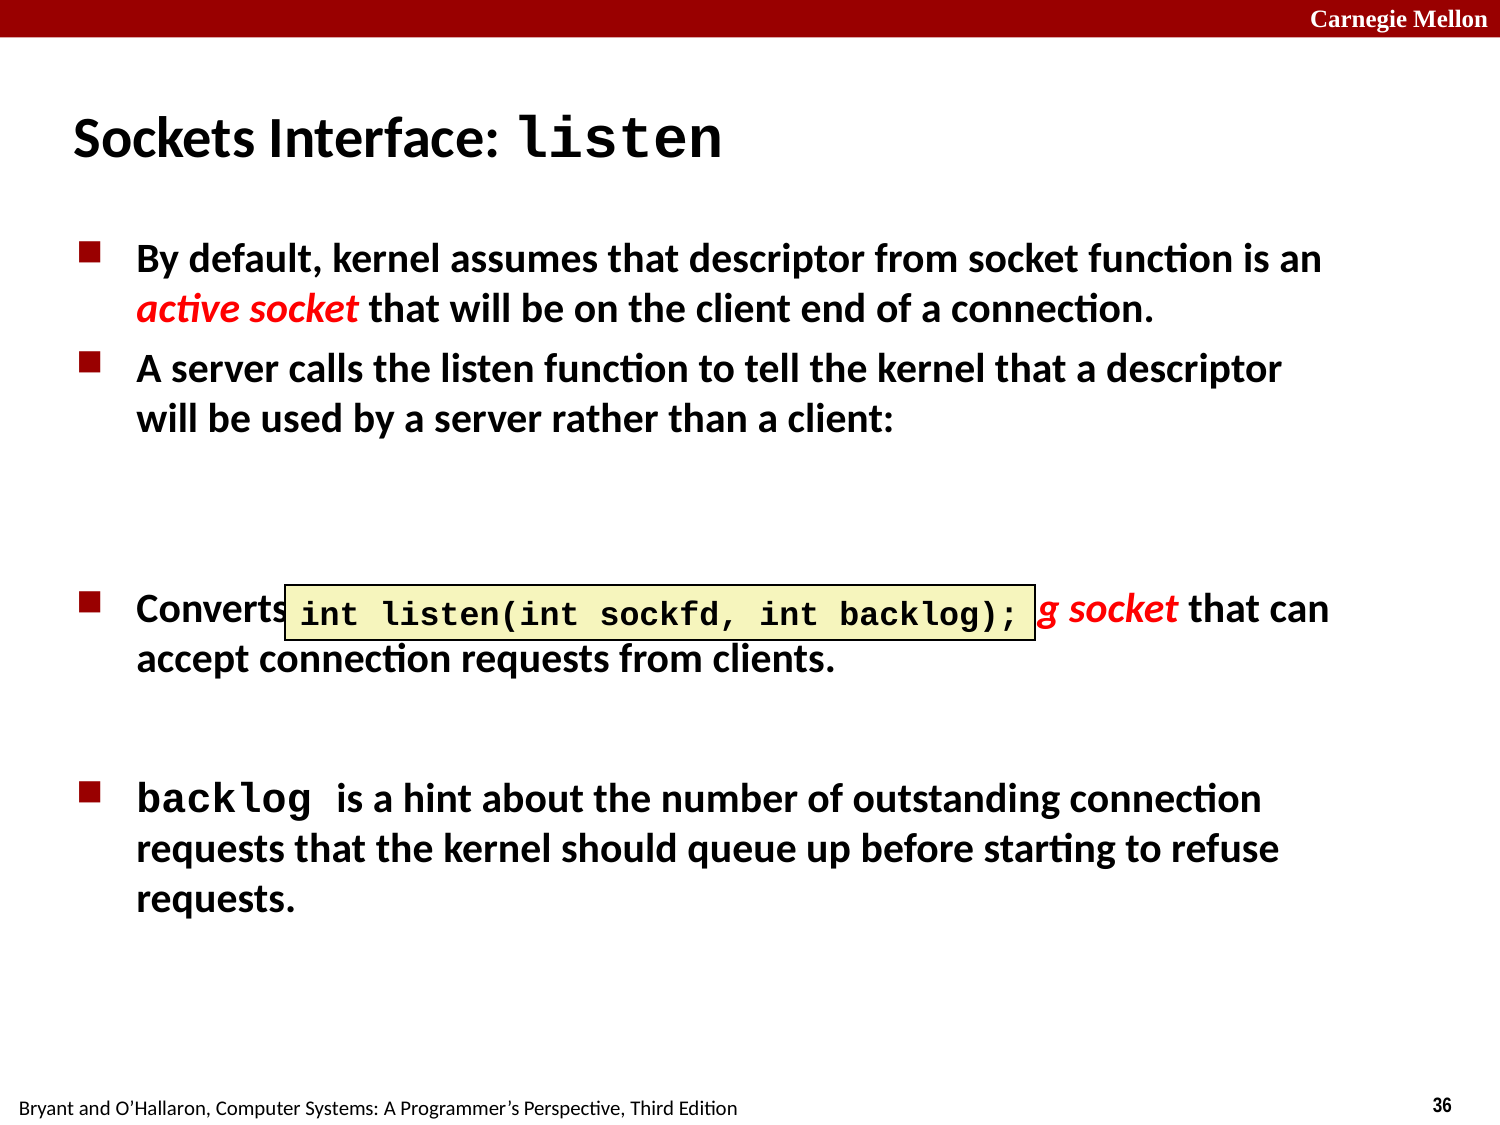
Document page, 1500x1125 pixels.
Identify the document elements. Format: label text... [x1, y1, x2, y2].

list By default, kernel assumes that descriptor from socket function is an active socket that will be on the client end of a connection. A server calls the listen function to tell the kernel that a descriptor will be used by a server rather than a client: Converts sockfd from an active socket to a listening socket that can accept connection requests from clients. backlog is a hint about the number of outstanding connection requests that the kernel should queue up before starting to refuse requests. [65, 223, 1361, 1088]
title Sockets Interface: listen [58, 71, 1304, 197]
text_box int listen(int sockfd, int backlog); [284, 584, 1035, 640]
